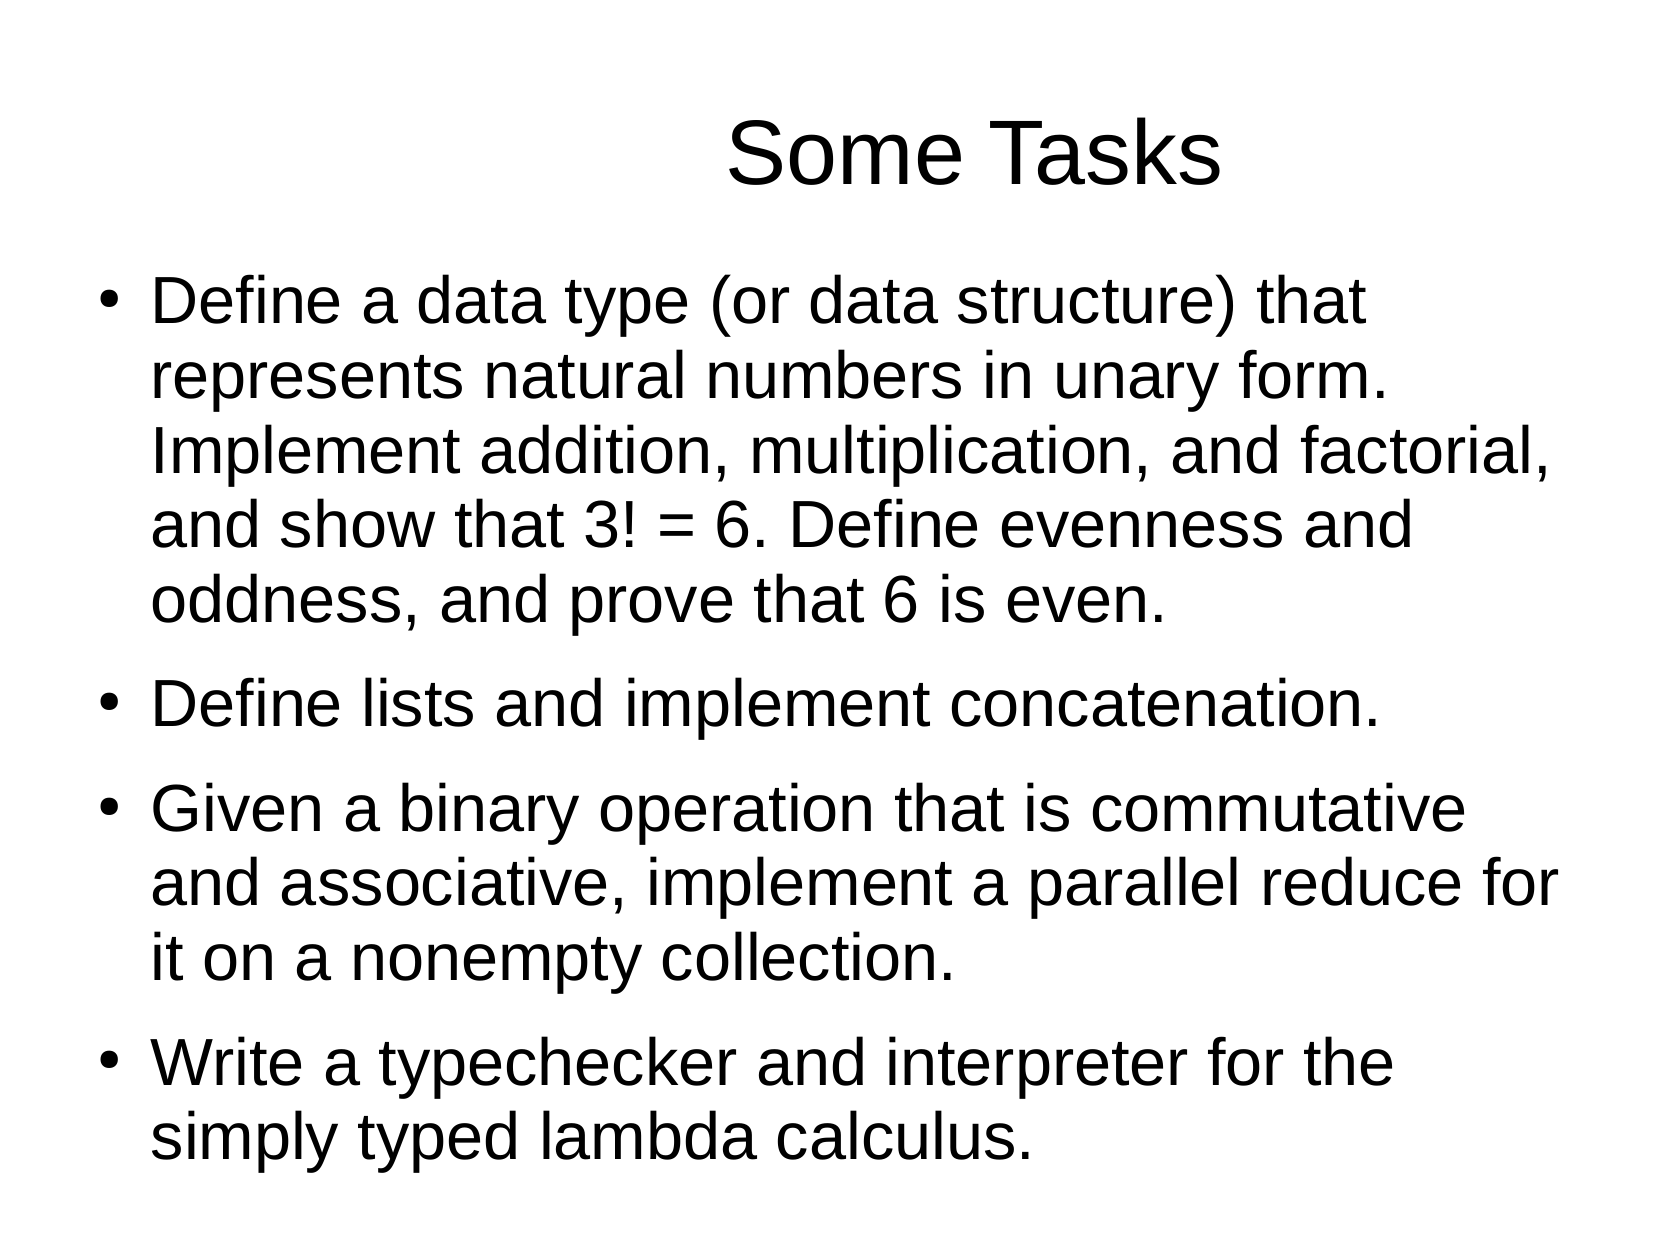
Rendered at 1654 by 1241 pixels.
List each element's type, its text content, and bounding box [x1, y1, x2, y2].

list Define a data type (or data structure) that represents natural numbers in unary form. Implement addition, multiplication, and factorial, and show that 3! = 6. Define evenness and oddness, and prove that 6 is even. Define lists and implement concatenation. Given a binary operation that is commutative and associative, implement a parallel reduce for it on a nonempty collection. Write a typechecker and interpreter for the simply typed lambda calculus. [79, 263, 1568, 1169]
title Some Tasks [480, 49, 1471, 257]
